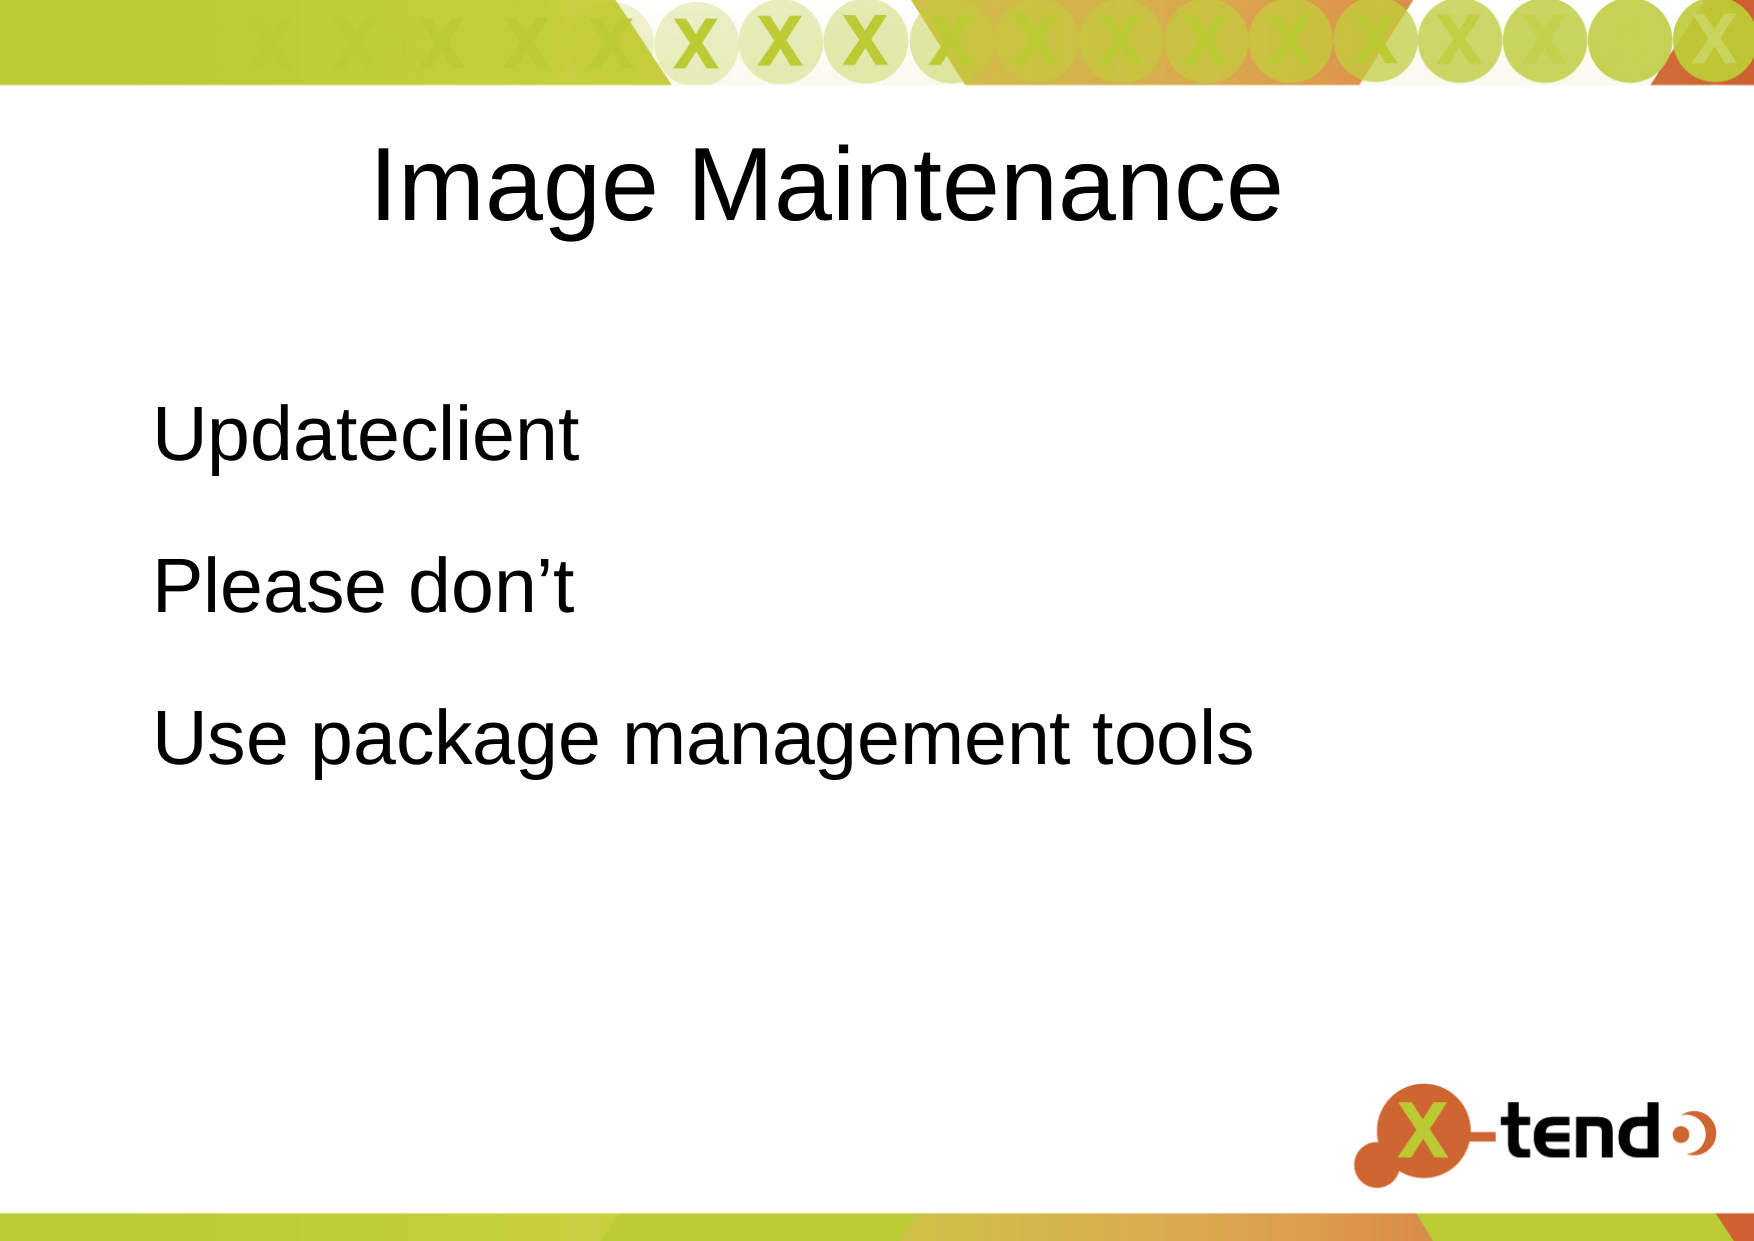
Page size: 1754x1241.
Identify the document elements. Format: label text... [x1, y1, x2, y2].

list Updateclient Please don’t Use package management tools [152, 344, 1534, 1127]
title Image Maintenance [121, 49, 1534, 257]
picture [0, 0, 1754, 1241]
